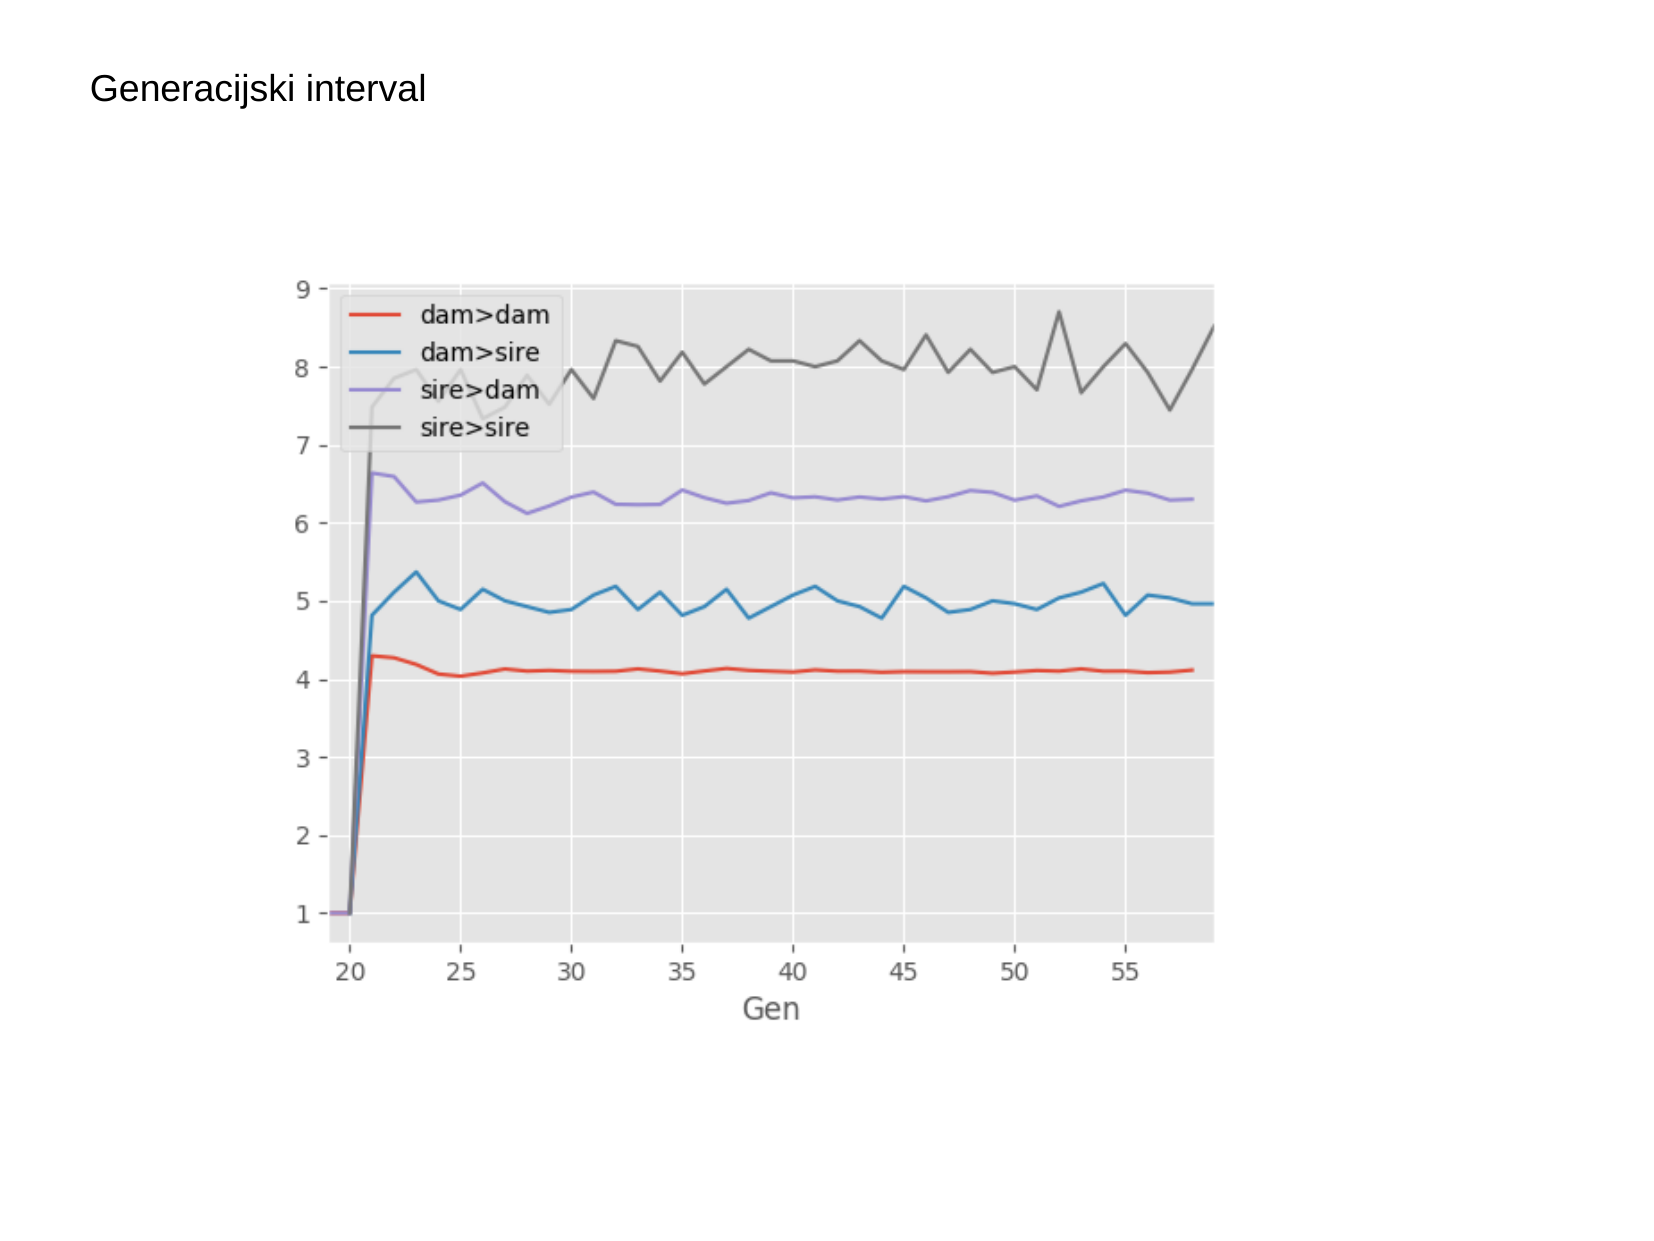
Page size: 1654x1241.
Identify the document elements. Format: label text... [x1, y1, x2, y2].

text_box Generacijski interval [75, 60, 721, 117]
picture [185, 179, 1329, 1038]
